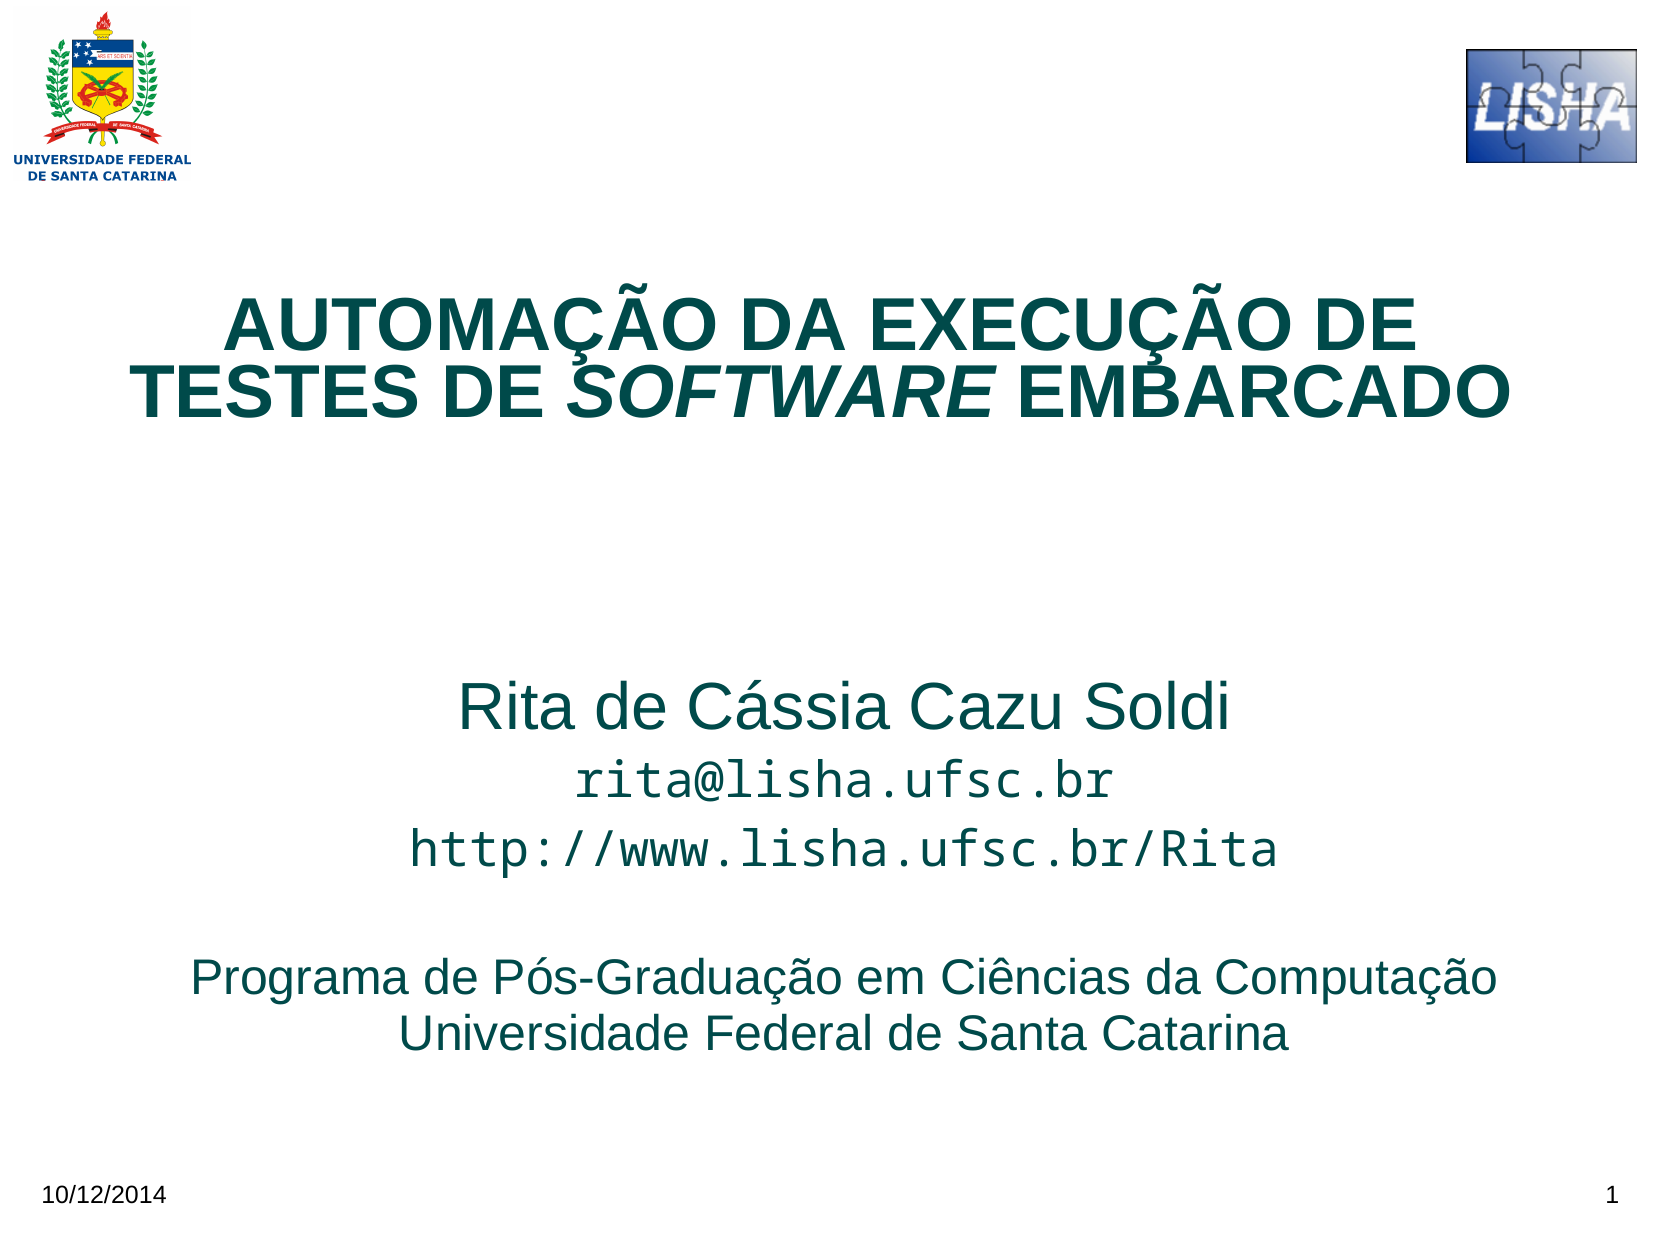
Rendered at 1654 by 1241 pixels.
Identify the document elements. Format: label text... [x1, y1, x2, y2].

picture [13, 6, 191, 181]
picture [1466, 49, 1637, 163]
title AUTOMAÇÃO DA EXECUÇÃO DE TESTES DE SOFTWARE EMBARCADO [92, 201, 1550, 526]
subtitle Rita de Cássia Cazu Soldi rita@lisha.ufsc.br http://www.lisha.ufsc.br/Rita Programa de Pós-Graduação em Ciências da Computação Universidade Federal de Santa Catarina [59, 614, 1595, 1117]
